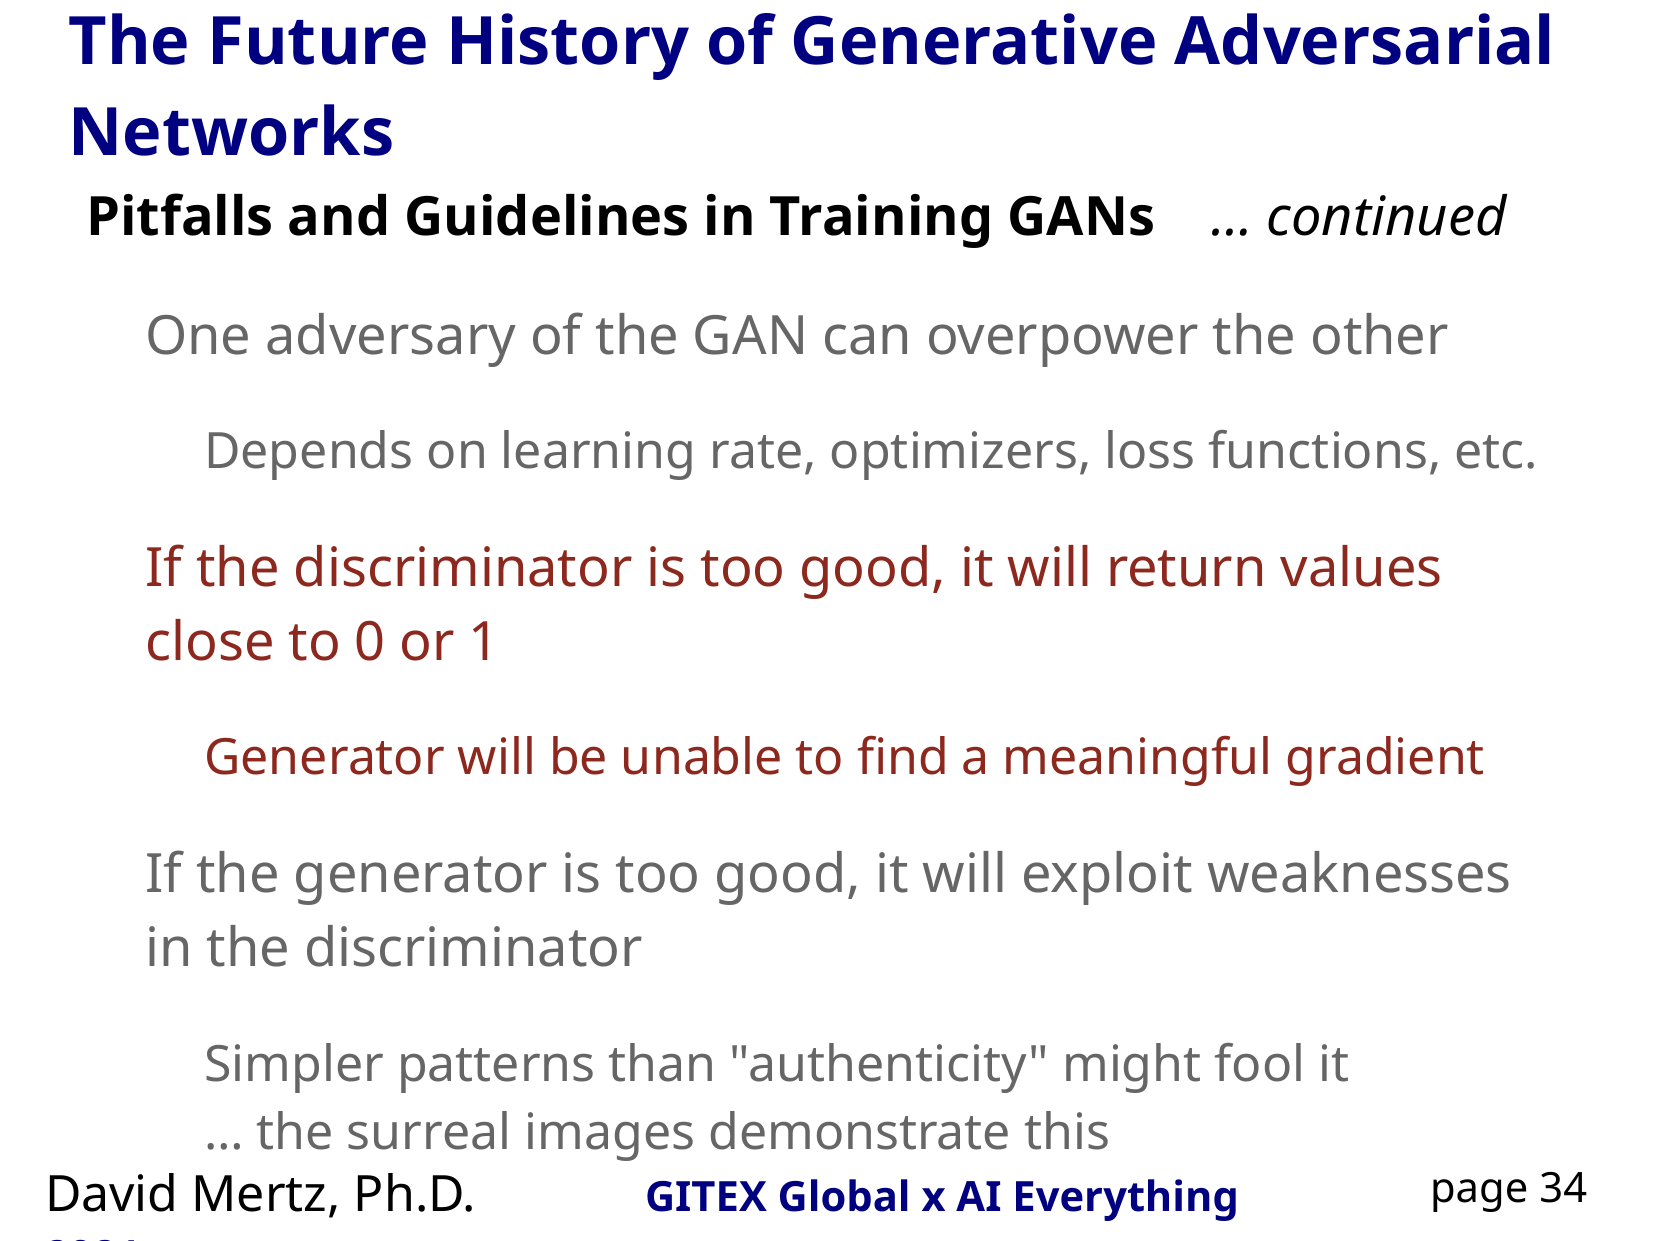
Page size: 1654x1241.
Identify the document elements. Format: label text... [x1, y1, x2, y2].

list Pitfalls and Guidelines in Training GANs … continued One adversary of the GAN can overpower the other Depends on learning rate, optimizers, loss functions, etc. If the discriminator is too good, it will return values close to 0 or 1 Generator will be unable to find a meaningful gradient If the generator is too good, it will exploit weaknesses in the discriminator Simpler patterns than "authenticity" might fool it … the surreal images demonstrate this [86, 177, 1555, 1080]
